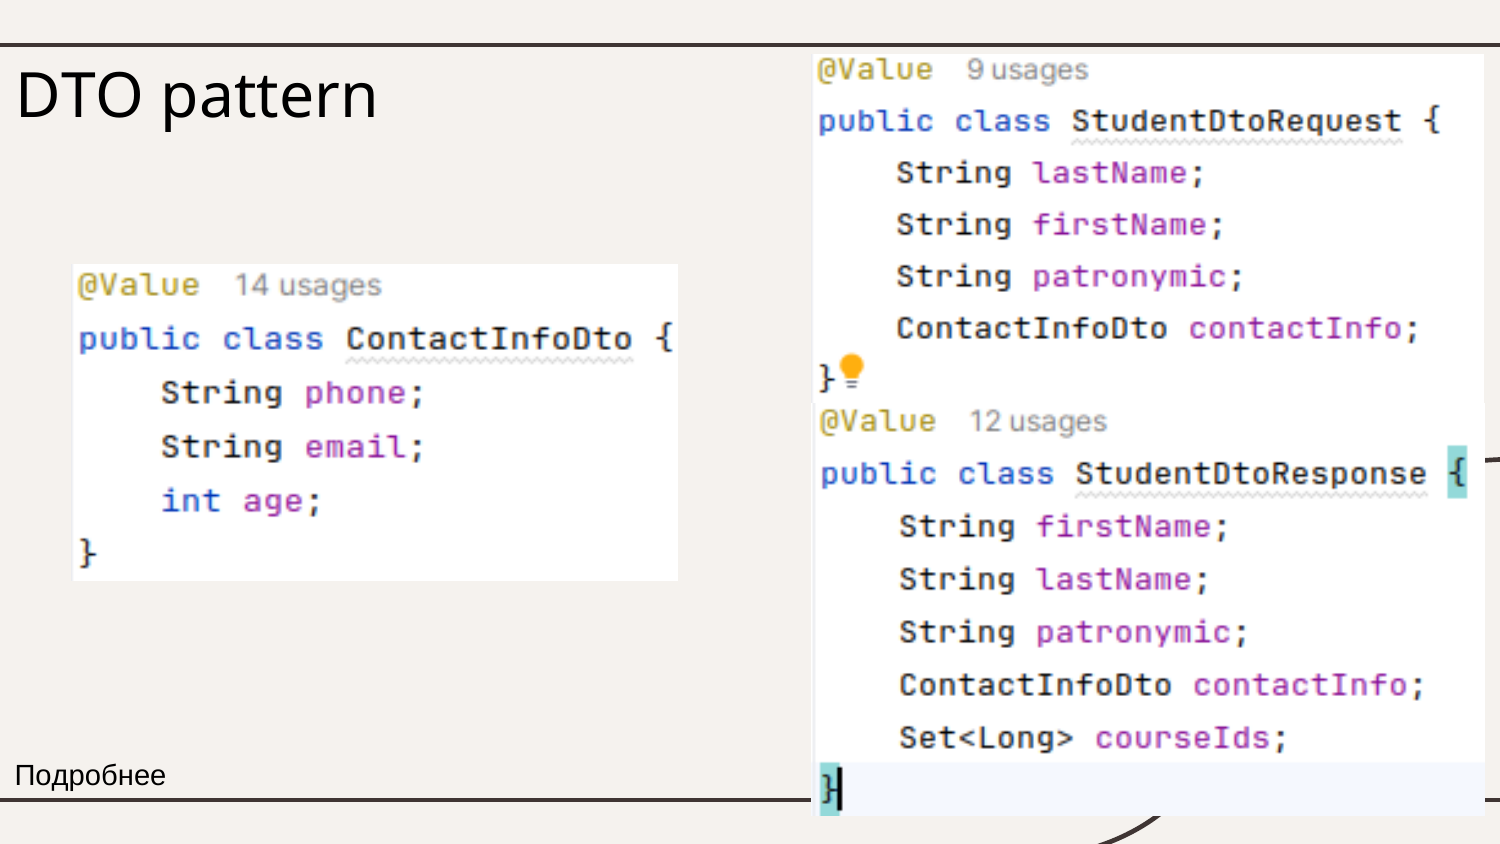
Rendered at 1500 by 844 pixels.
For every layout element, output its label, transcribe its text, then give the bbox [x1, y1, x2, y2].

picture [811, 55, 1485, 817]
picture [71, 264, 678, 581]
title DTO pattern [0, 39, 479, 134]
text_box Подробнее [0, 748, 250, 800]
